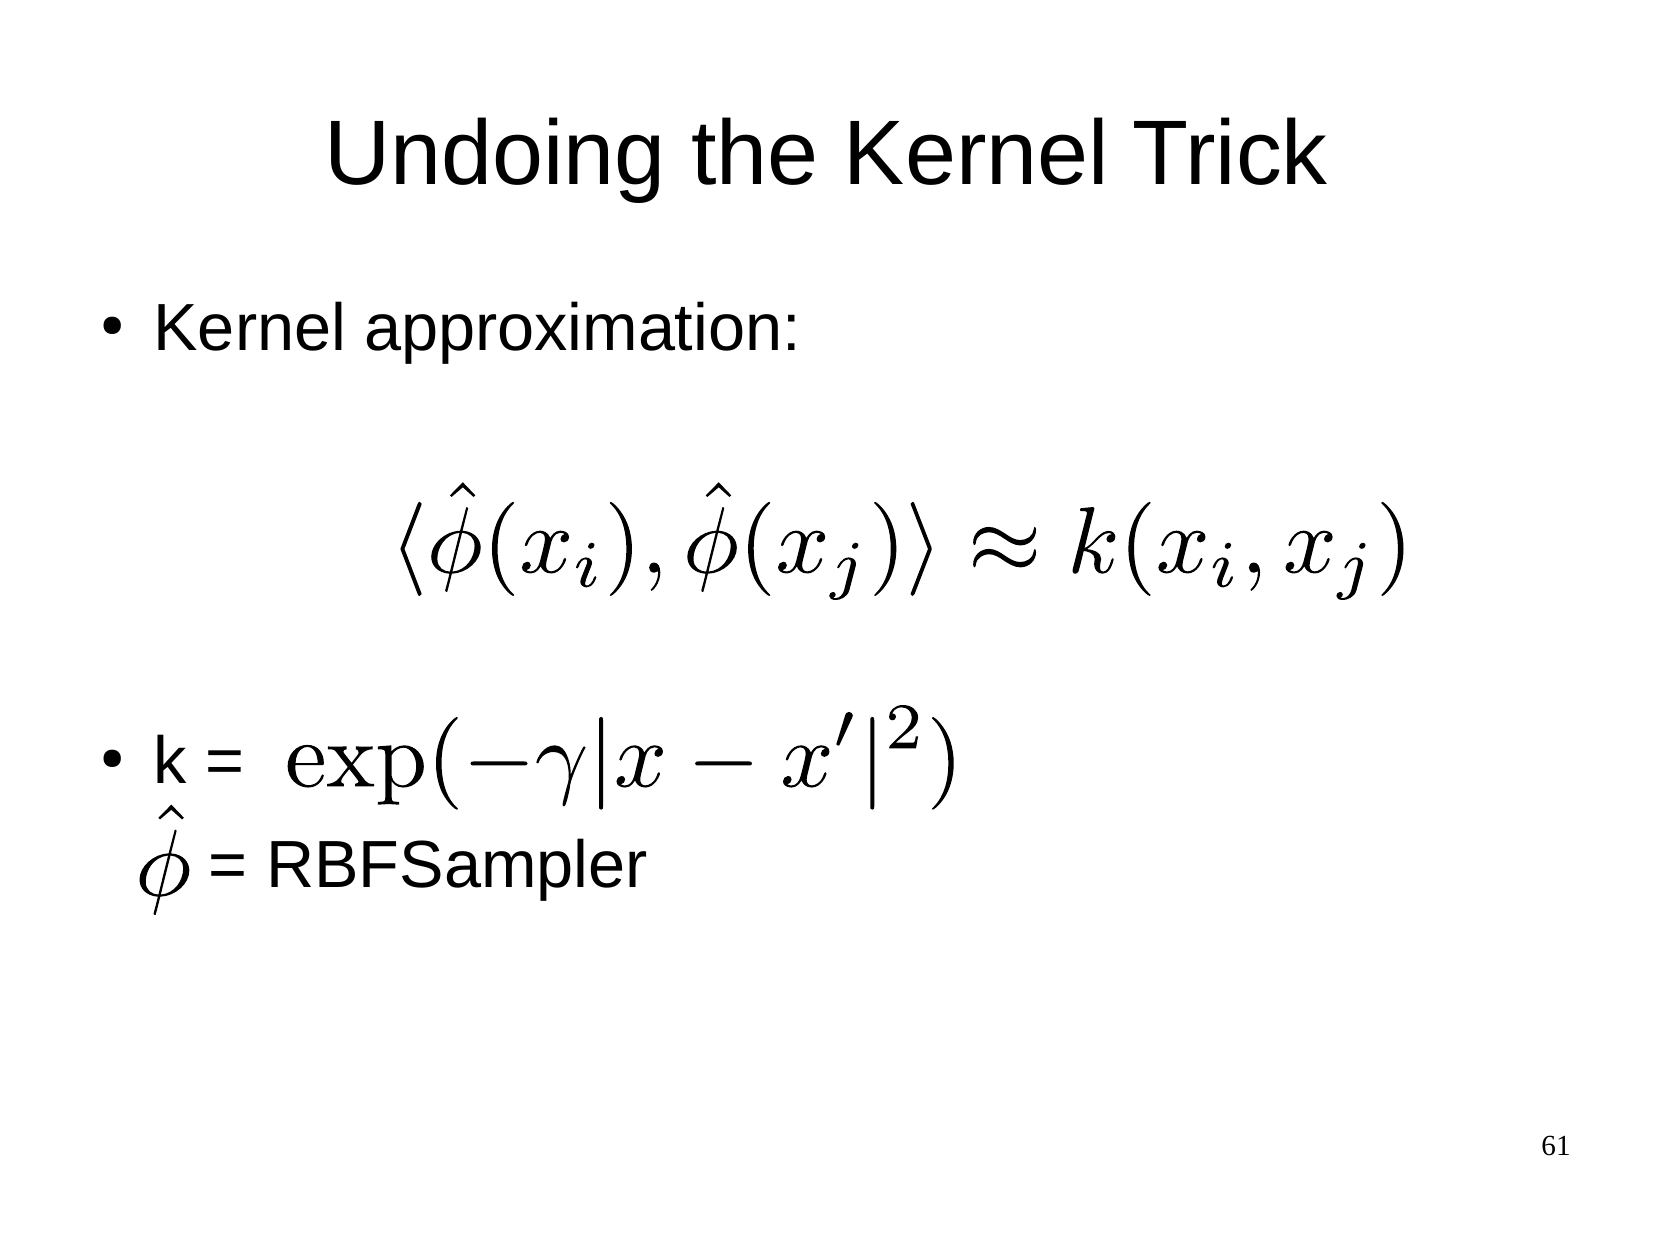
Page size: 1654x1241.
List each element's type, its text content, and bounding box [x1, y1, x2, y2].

text_box [390, 482, 1413, 601]
title Undoing the Kernel Trick [82, 49, 1571, 257]
list Kernel approximation: k = = RBFSampler [82, 290, 1571, 1010]
text_box [135, 804, 196, 916]
text_box [285, 705, 963, 811]
